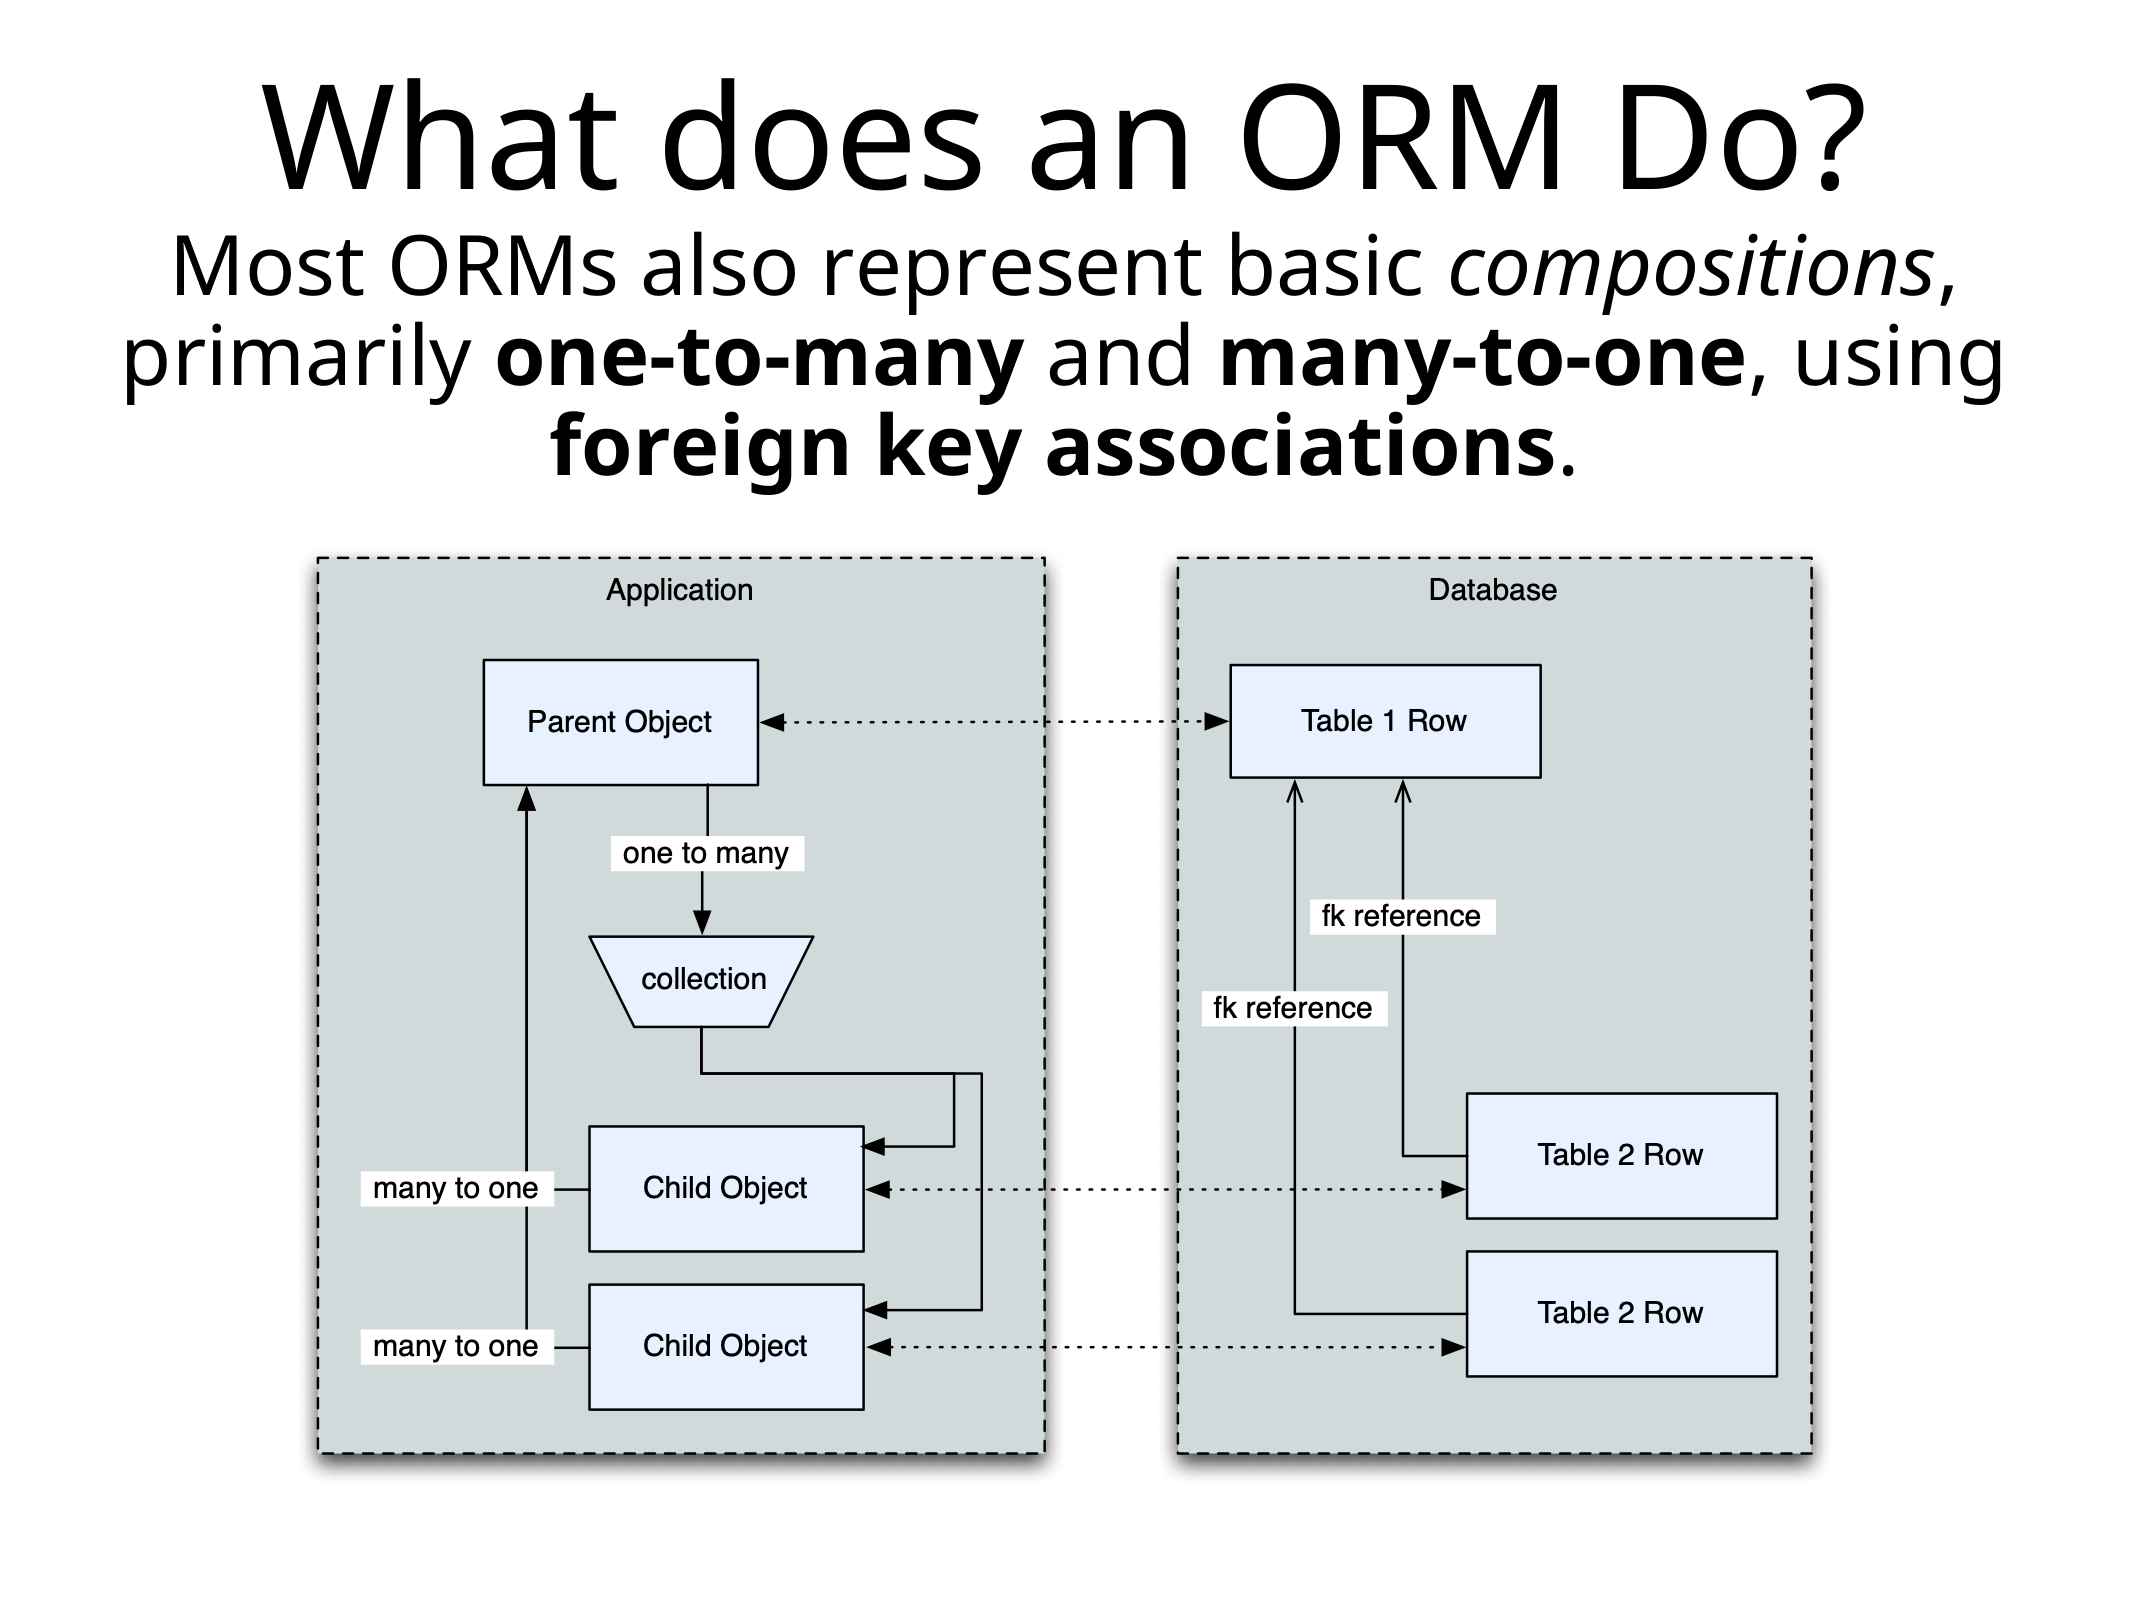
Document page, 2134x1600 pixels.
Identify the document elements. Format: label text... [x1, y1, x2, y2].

text_box Most ORMs also represent basic compositions, primarily one-to-many and many-to-one, using foreign key associations. [58, 215, 2071, 502]
title What does an ORM Do? [60, 41, 2069, 244]
picture [289, 539, 1838, 1490]
